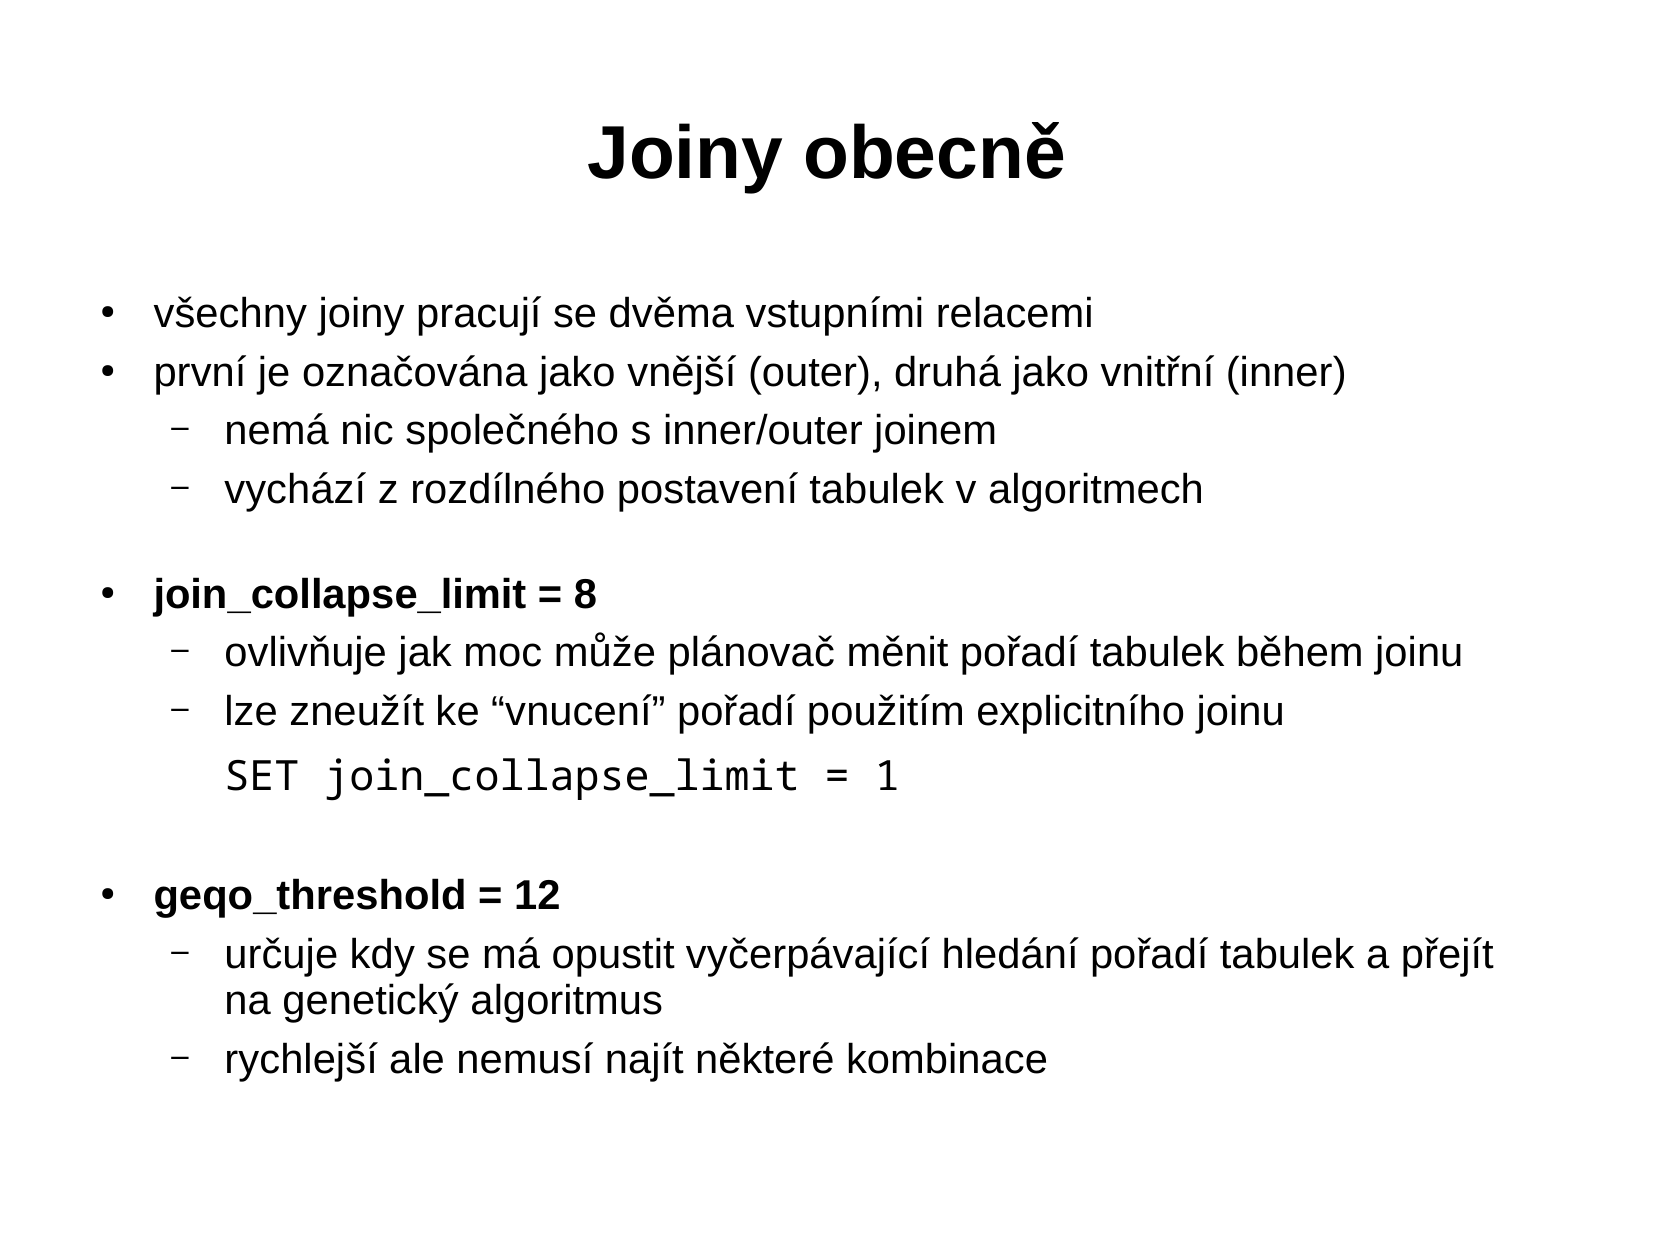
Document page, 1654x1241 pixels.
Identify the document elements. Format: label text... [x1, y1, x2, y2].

title Joiny obecně [82, 49, 1571, 257]
list všechny joiny pracují se dvěma vstupními relacemi první je označována jako vnější (outer), druhá jako vnitřní (inner) nemá nic společného s inner/outer joinem vychází z rozdílného postavení tabulek v algoritmech join_collapse_limit = 8 ovlivňuje jak moc může plánovač měnit pořadí tabulek během joinu lze zneužít ke “vnucení” pořadí použitím explicitního joinu SET join_collapse_limit = 1 geqo_threshold = 12 určuje kdy se má opustit vyčerpávající hledání pořadí tabulek a přejít na genetický algoritmus rychlejší ale nemusí najít některé kombinace [82, 290, 1538, 1171]
